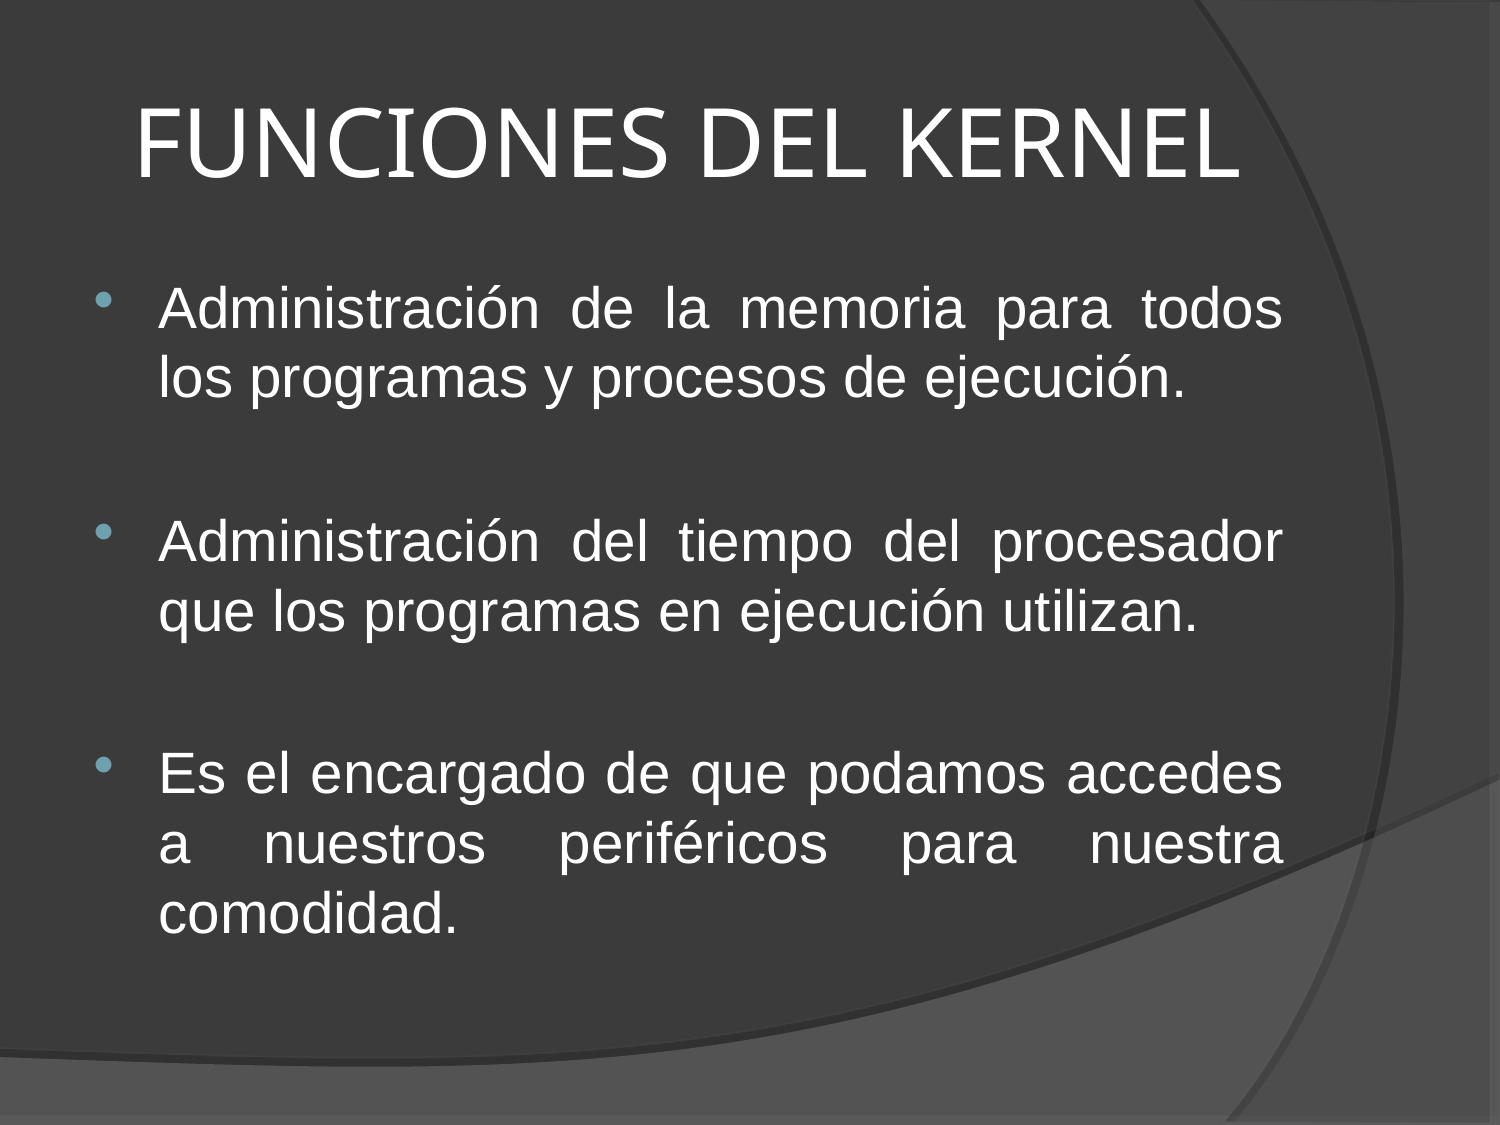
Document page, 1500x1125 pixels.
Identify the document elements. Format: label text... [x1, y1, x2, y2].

title FUNCIONES DEL KERNEL [75, 45, 1300, 233]
list Administración de la memoria para todos los programas y procesos de ejecución. Administración del tiempo del procesador que los programas en ejecución utilizan. Es el encargado de que podamos accedes a nuestros periféricos para nuestra comodidad. [75, 262, 1300, 1005]
